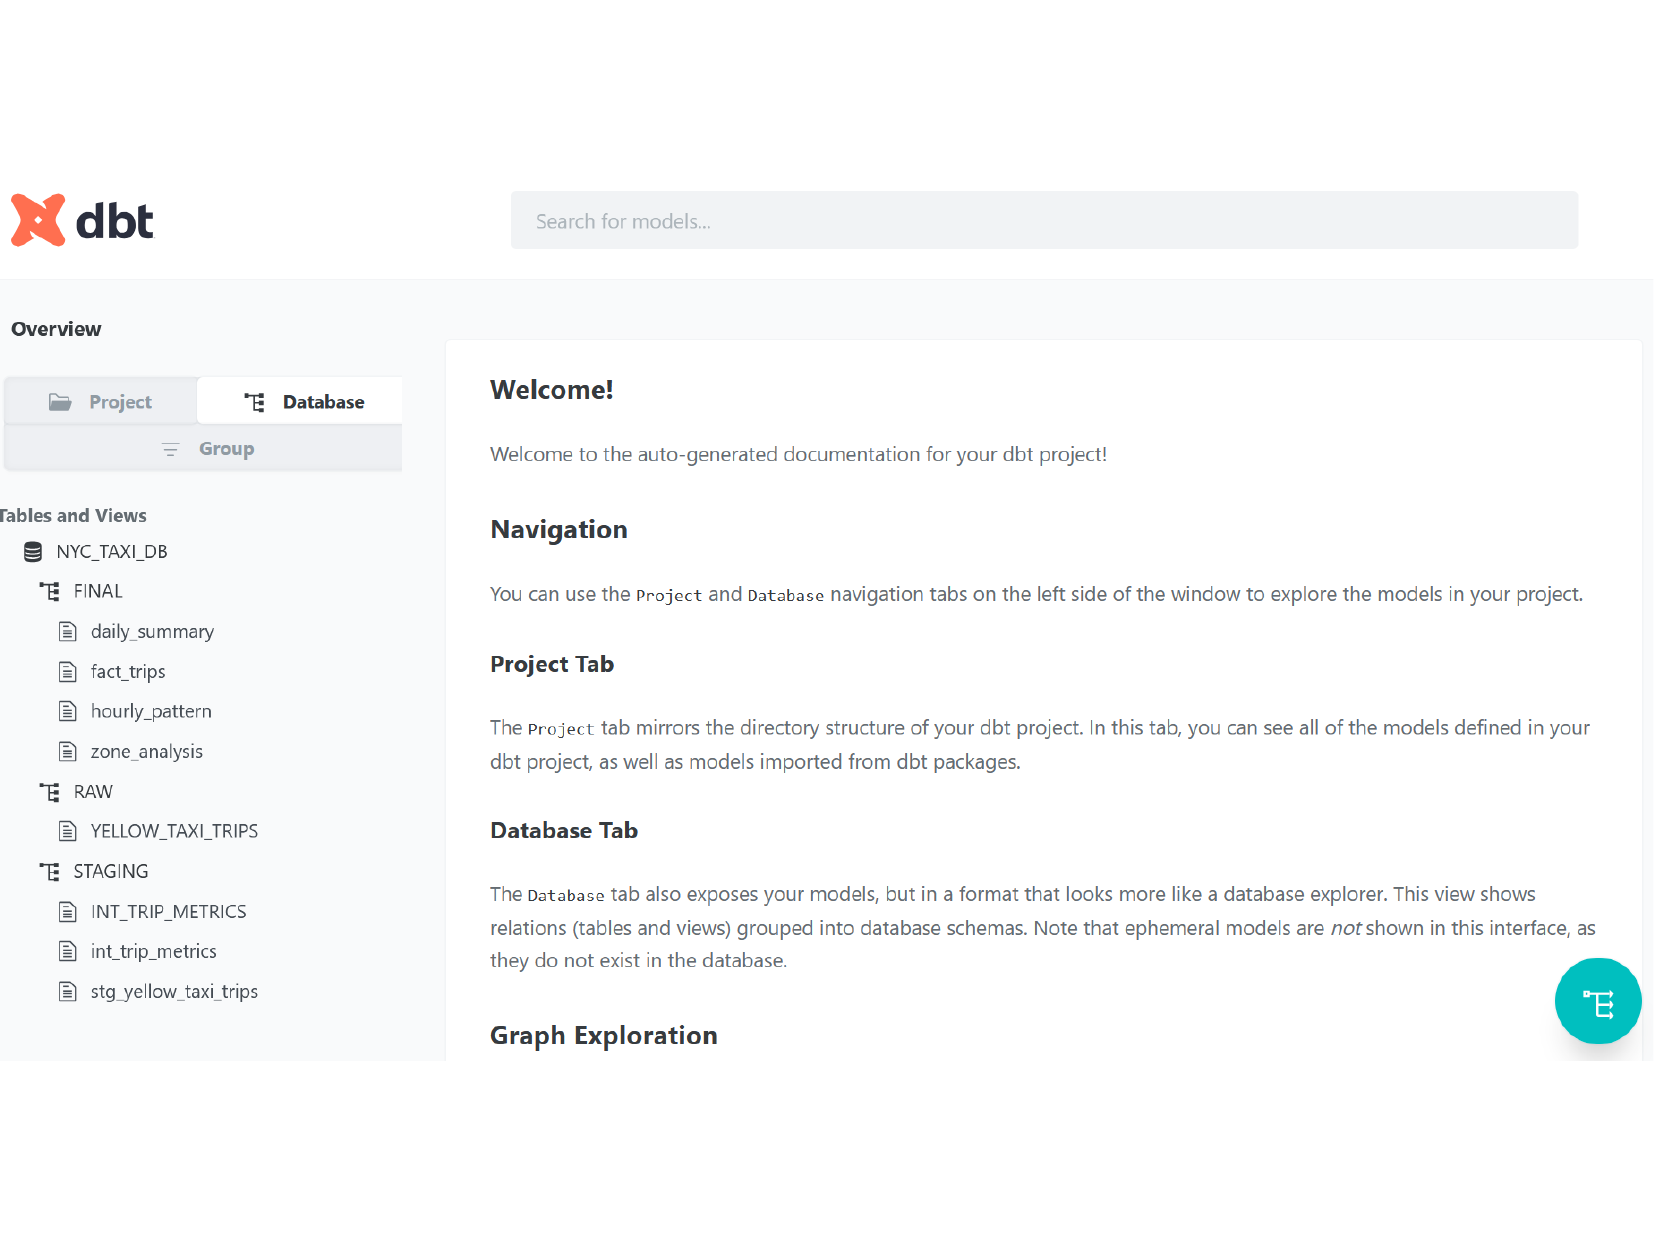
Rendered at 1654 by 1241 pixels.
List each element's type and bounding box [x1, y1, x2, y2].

picture [0, 177, 1654, 1061]
